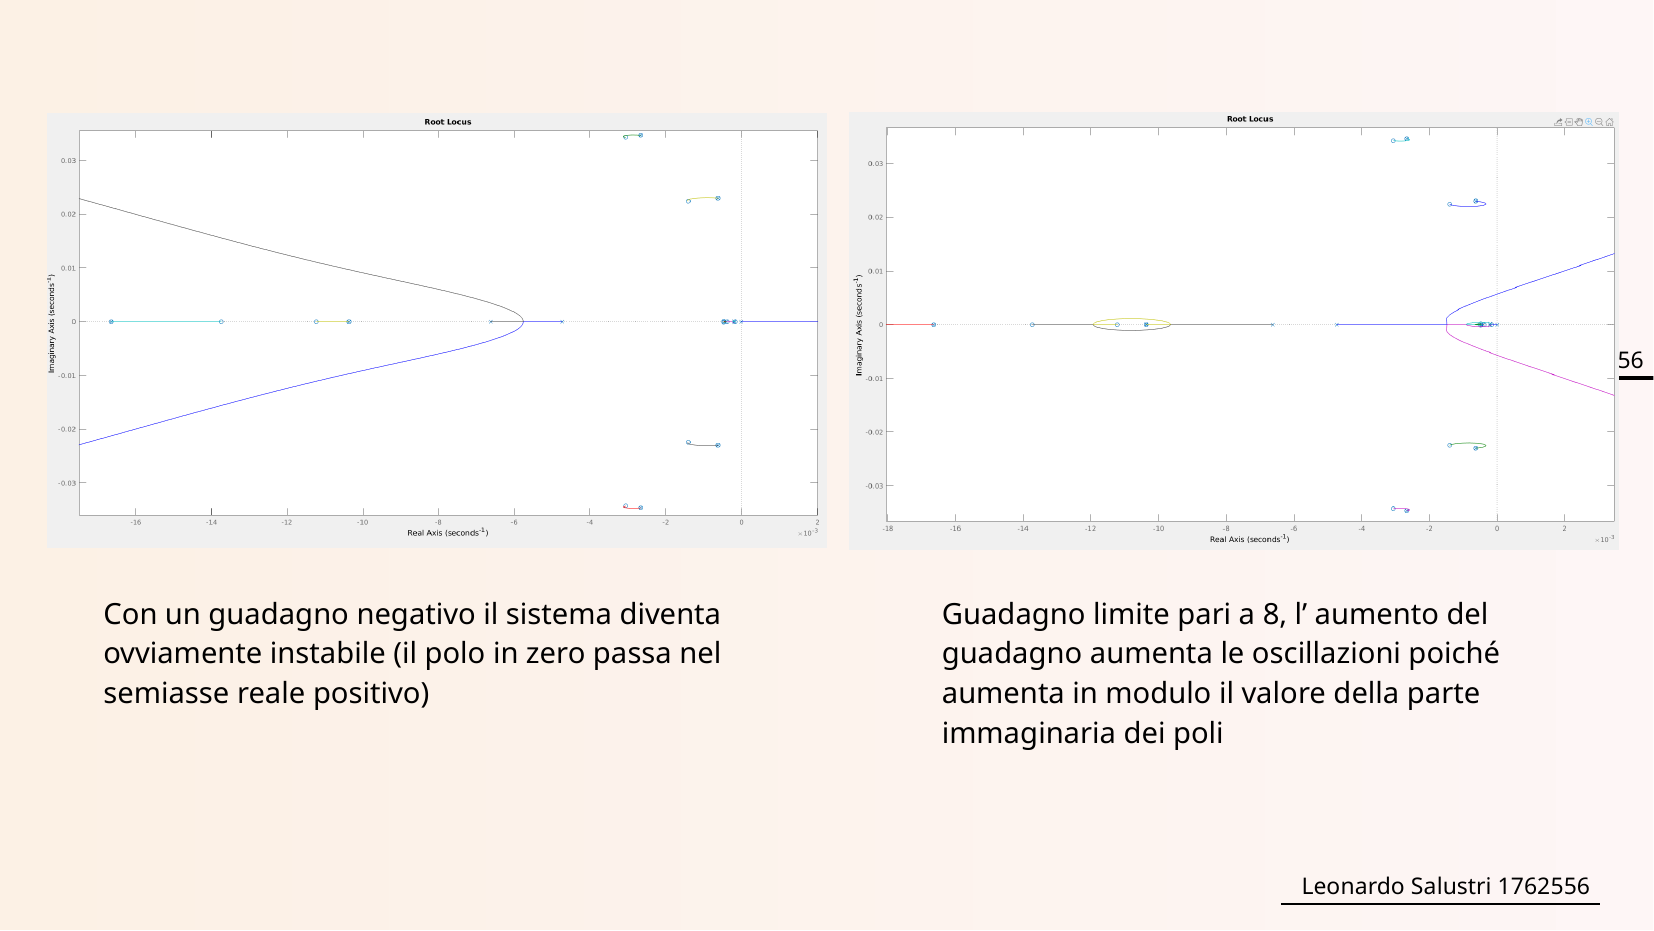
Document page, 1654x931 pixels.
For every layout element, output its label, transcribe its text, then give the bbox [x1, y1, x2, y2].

text_box Con un guadagno negativo il sistema diventa ovviamente instabile (il polo in zero passa nel semiasse reale positivo) [53, 585, 751, 746]
picture [849, 112, 1619, 550]
text_box Leonardo Salustri 1762556 [1619, 336, 1654, 390]
picture [47, 113, 827, 548]
text_box Leonardo Salustri 1762556 [1286, 862, 1654, 916]
text_box Guadagno limite pari a 8, l’ aumento del guadagno aumenta le oscillazioni poiché aumenta in modulo il valore della parte immaginaria dei poli [891, 585, 1589, 794]
